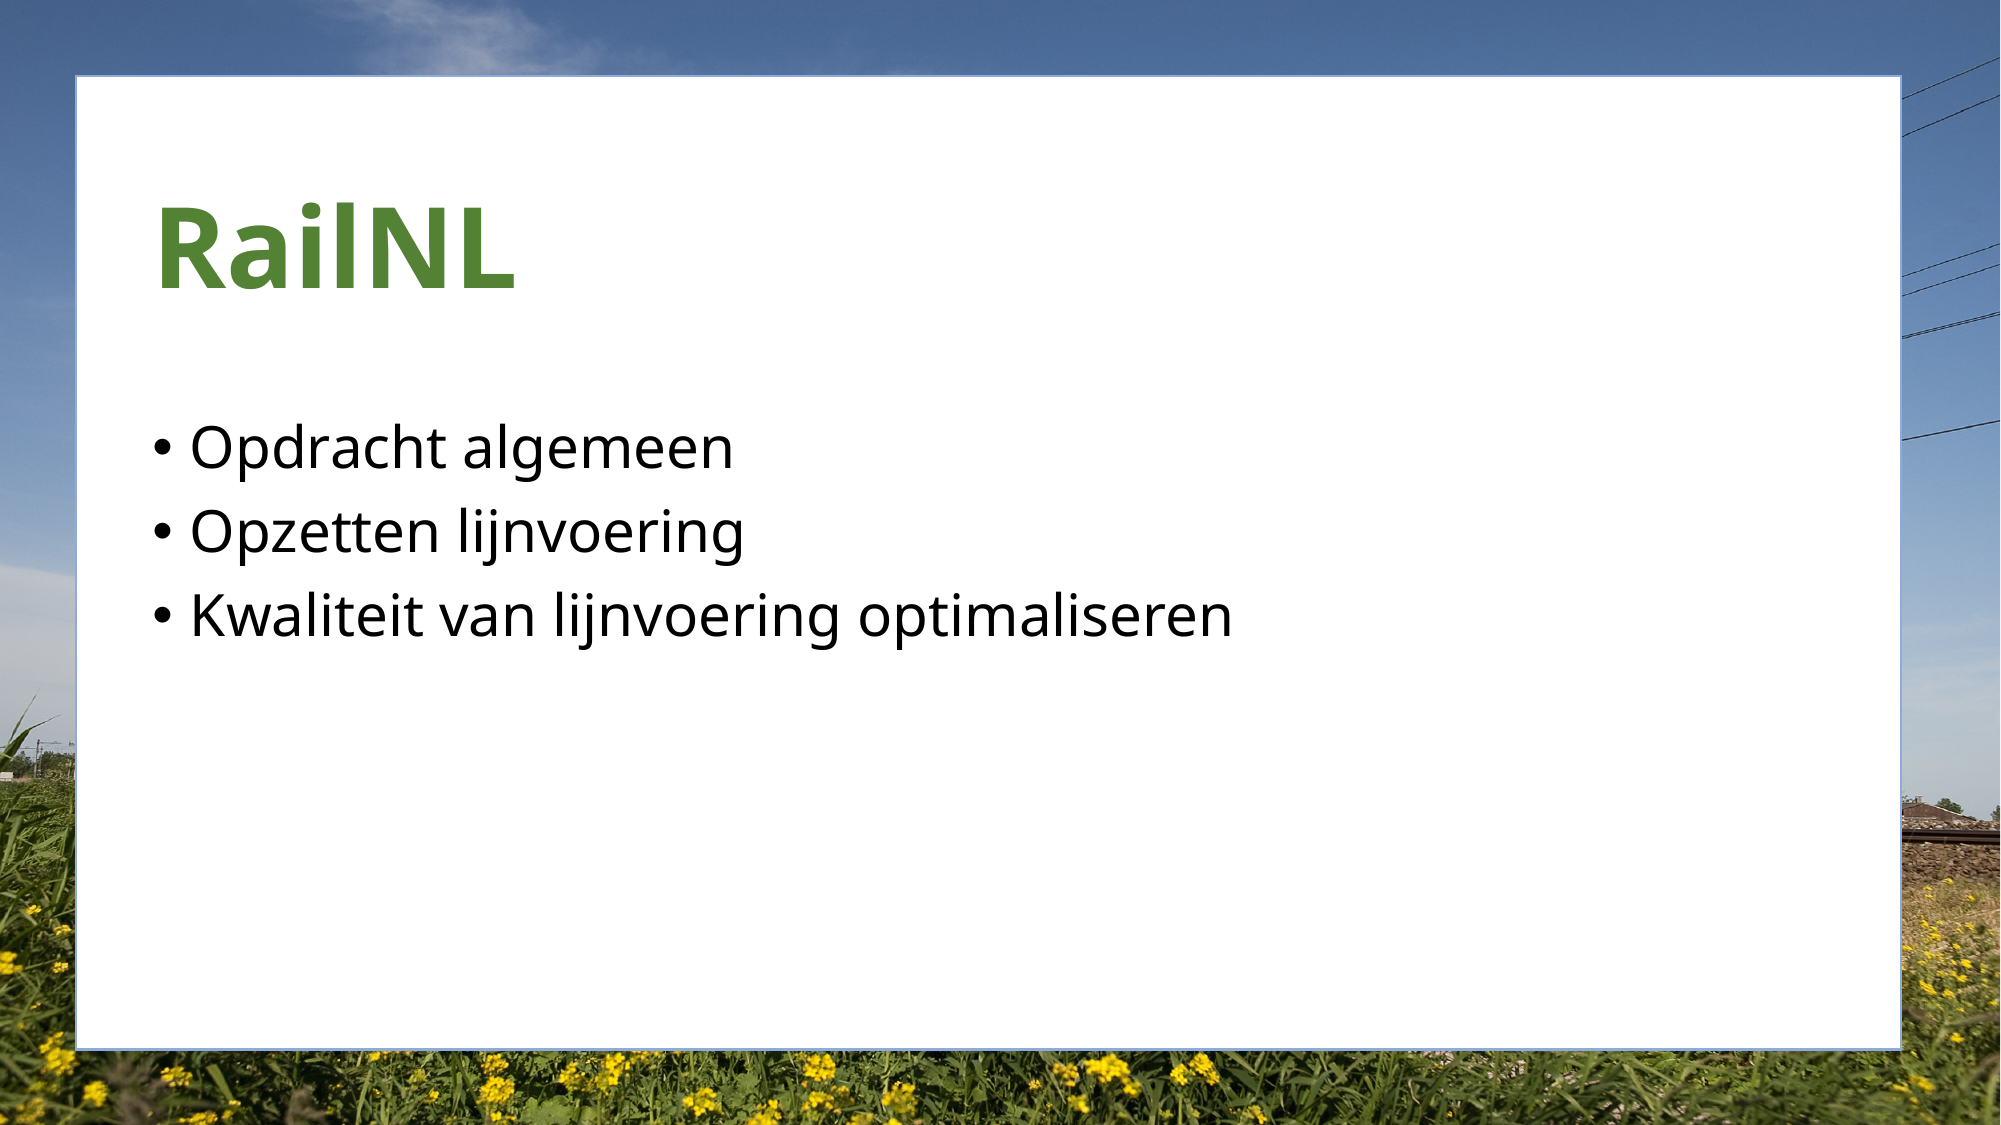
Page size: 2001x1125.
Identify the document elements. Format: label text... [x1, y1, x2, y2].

title RailNL [137, 168, 1481, 337]
text_box [76, 76, 1901, 1049]
list Opdracht algemeen Opzetten lijnvoering Kwaliteit van lijnvoering optimaliseren [137, 411, 1863, 981]
